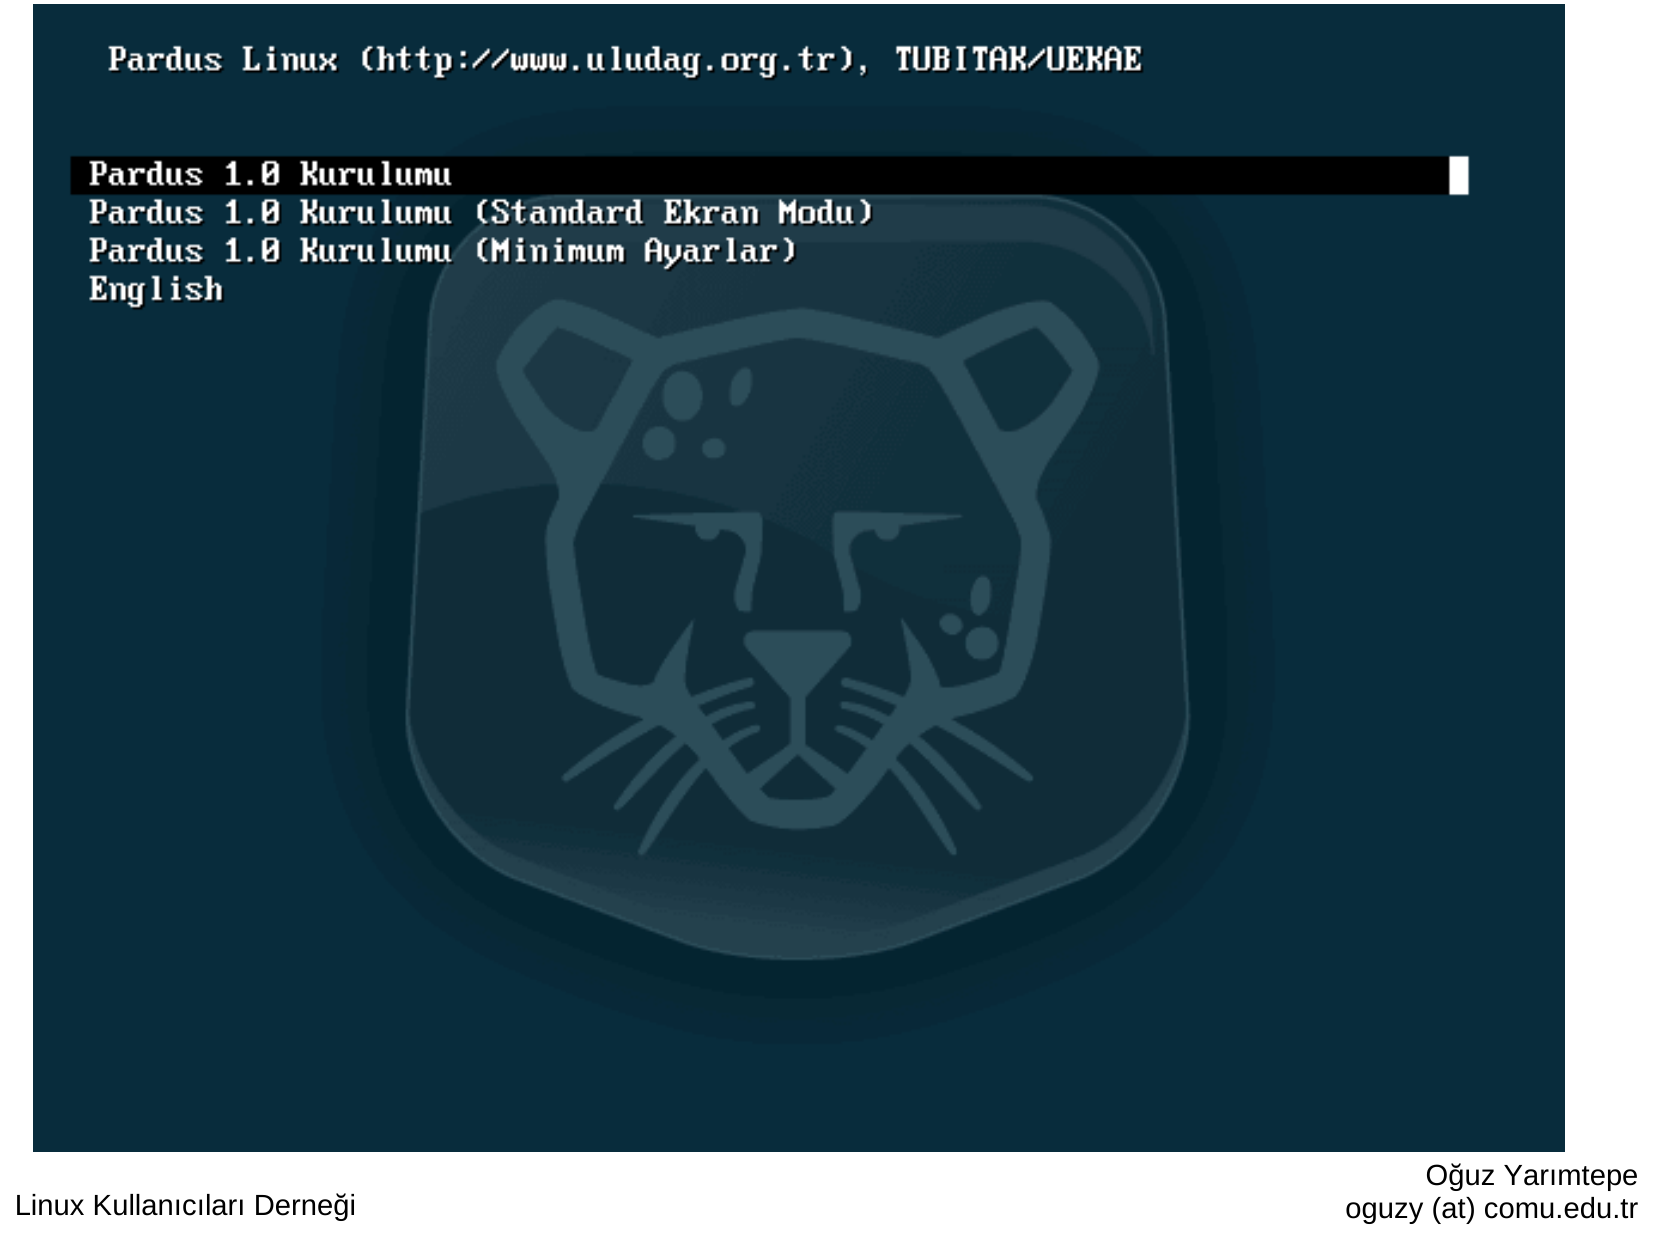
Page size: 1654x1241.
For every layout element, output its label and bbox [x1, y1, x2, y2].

picture [33, 4, 1565, 1152]
